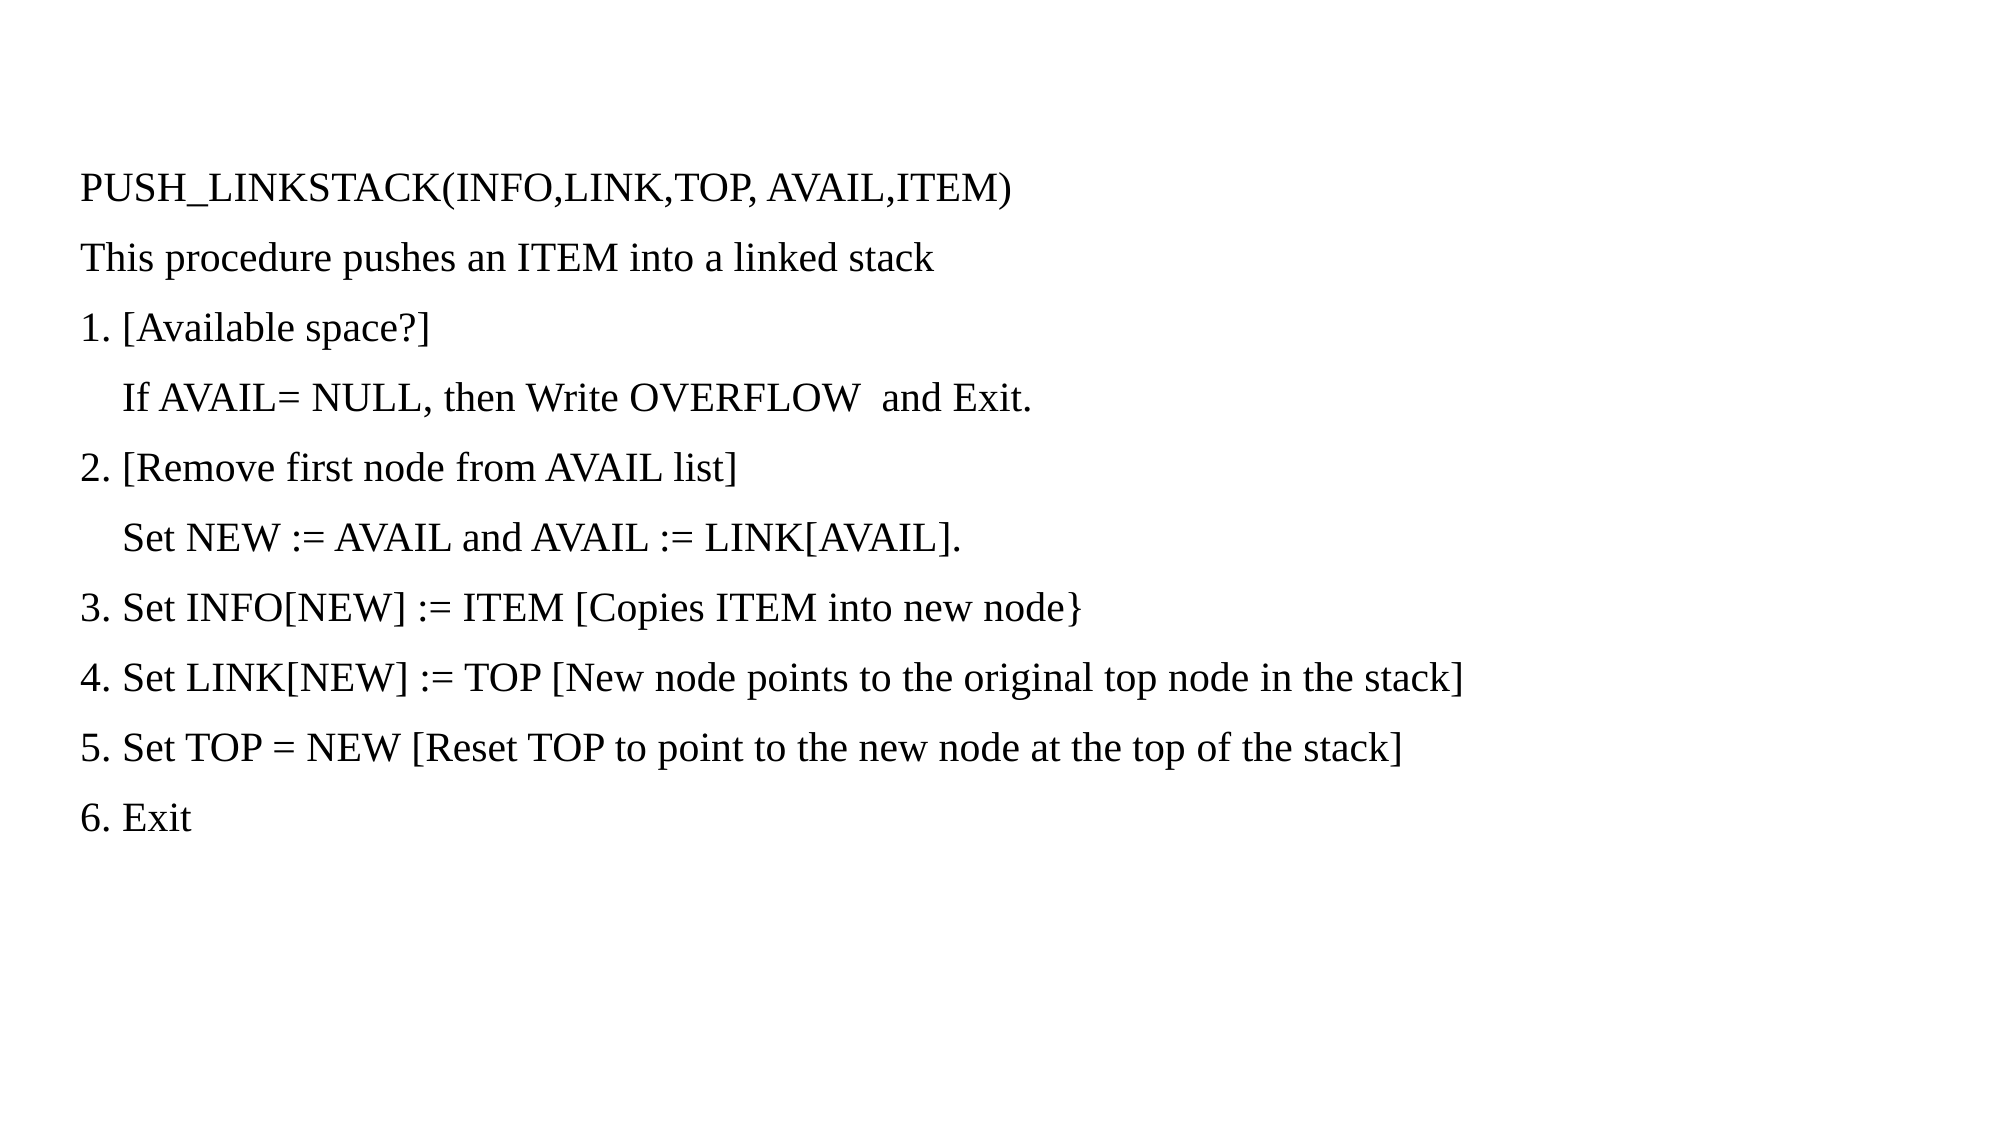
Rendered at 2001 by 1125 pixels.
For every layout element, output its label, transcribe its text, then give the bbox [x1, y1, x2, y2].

list PUSH_LINKSTACK(INFO,LINK,TOP, AVAIL,ITEM) This procedure pushes an ITEM into a linked stack 1. [Available space?] If AVAIL= NULL, then Write OVERFLOW and Exit. 2. [Remove first node from AVAIL list] Set NEW := AVAIL and AVAIL := LINK[AVAIL]. 3. Set INFO[NEW] := ITEM [Copies ITEM into new node} 4. Set LINK[NEW] := TOP [New node points to the original top node in the stack] 5. Set TOP = NEW [Reset TOP to point to the new node at the top of the stack] 6. Exit [65, 157, 1863, 1014]
